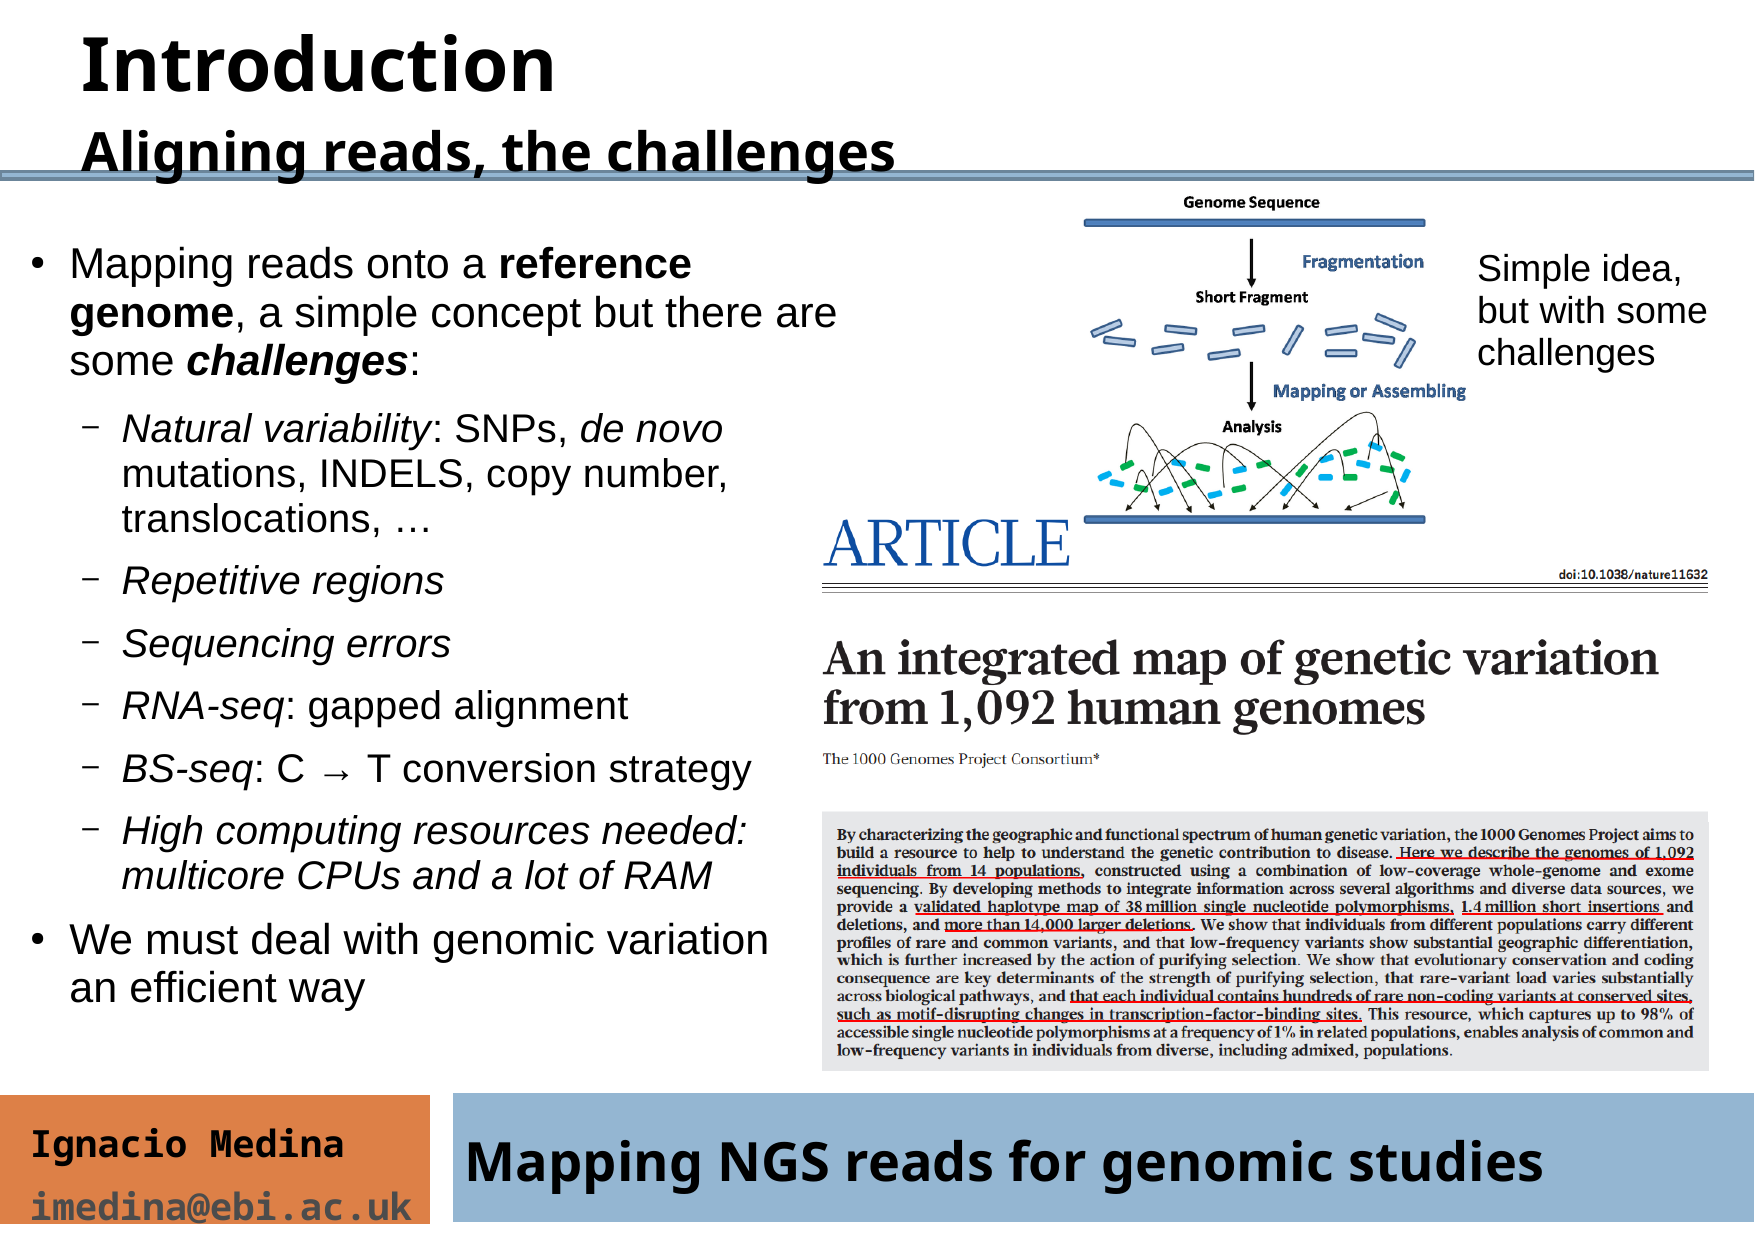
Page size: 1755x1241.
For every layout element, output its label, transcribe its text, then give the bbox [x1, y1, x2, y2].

text_box Ignacio Medina imedina@ebi.ac.uk [15, 1110, 436, 1224]
picture [770, 182, 1736, 1086]
list Mapping reads onto a reference genome, a simple concept but there are some challenges: Natural variability: SNPs, de novo mutations, INDELS, copy number, translocations, … Repetitive regions Sequencing errors RNA-seq: gapped alignment BS-seq: C → T conversion strategy High computing resources needed: multicore CPUs and a lot of RAM We must deal with genomic variation in an efficient way [16, 240, 874, 1018]
text_box Introduction Aligning reads, the challenges [67, 3, 1688, 169]
text_box [302, 171, 825, 179]
text_box [831, 171, 1754, 179]
text_box [180, 171, 296, 179]
text_box Simple idea, but with some challenges [1476, 240, 1755, 381]
text_box Mapping NGS reads for genomic studies [450, 1116, 1726, 1195]
text_box [0, 171, 174, 179]
